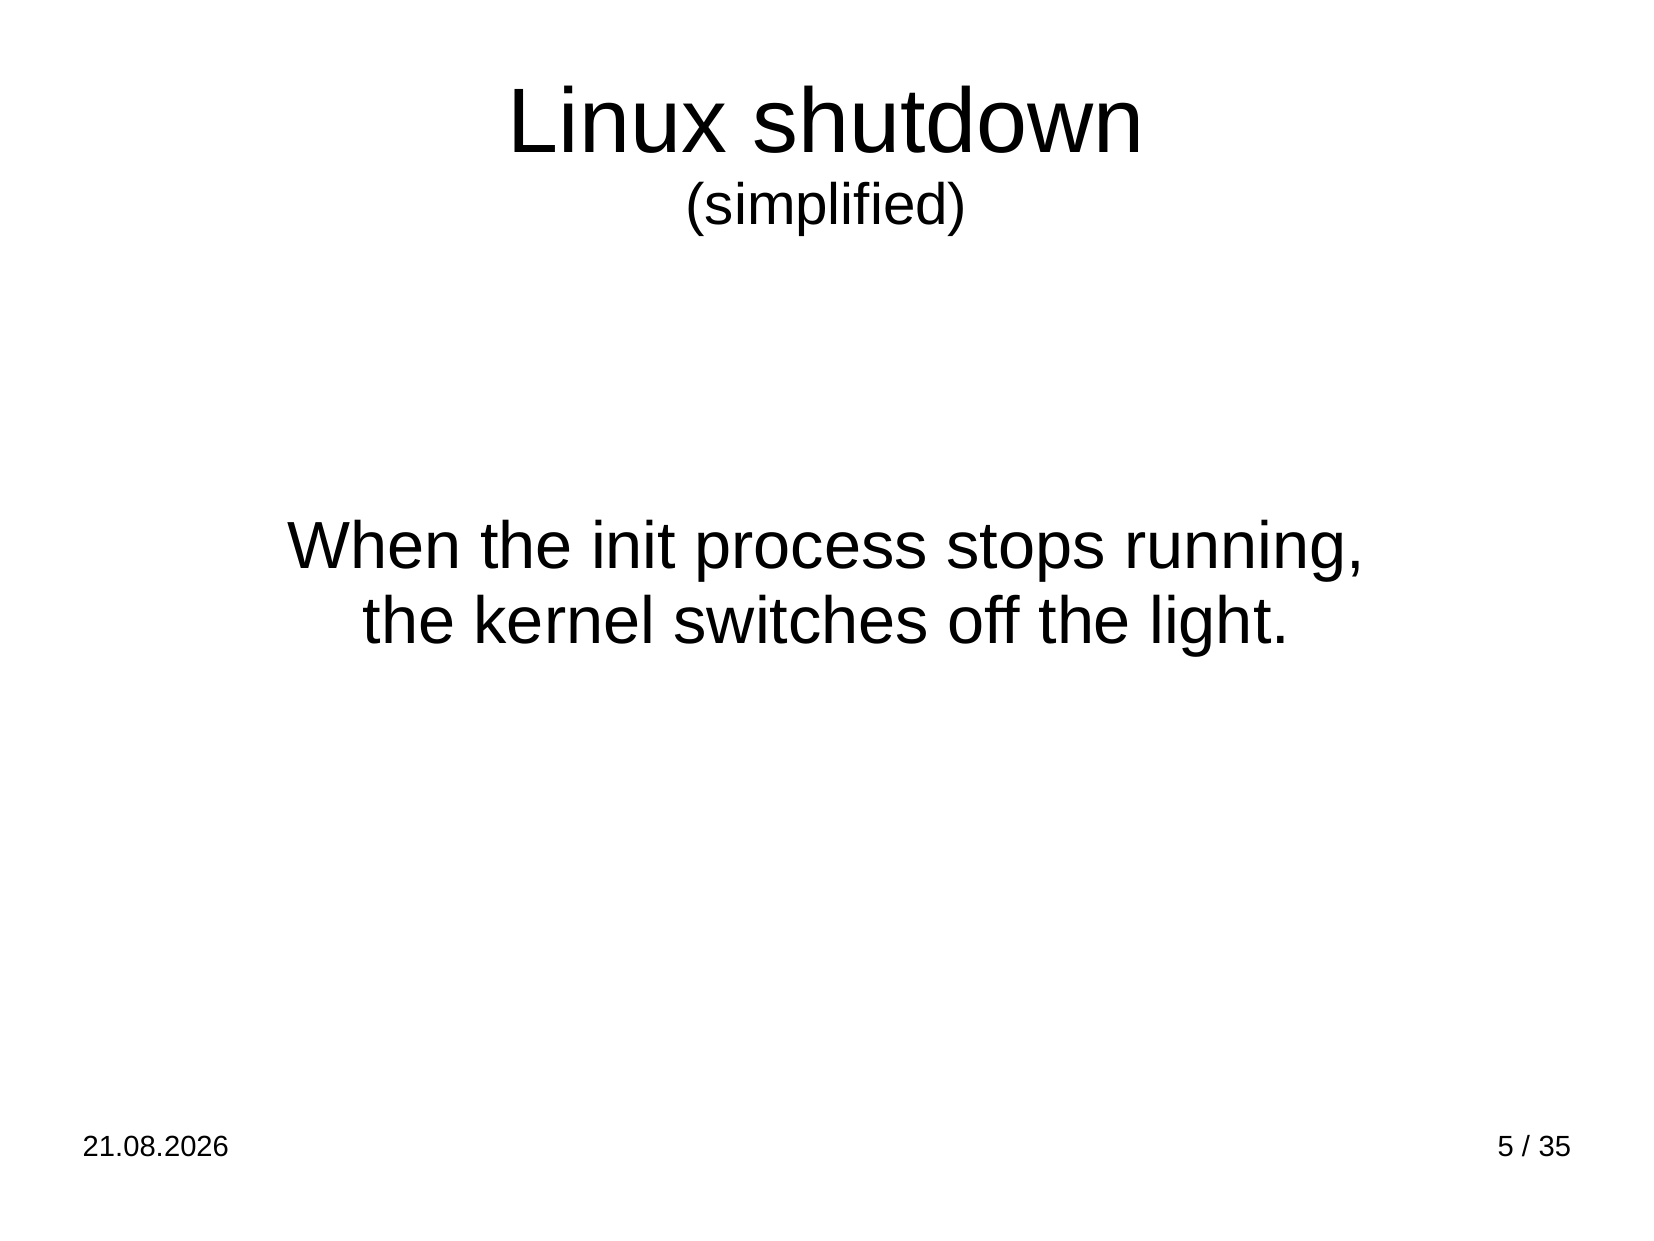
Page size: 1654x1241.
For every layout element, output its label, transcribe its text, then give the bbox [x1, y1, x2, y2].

title Linux shutdown (simplified) [82, 49, 1571, 257]
list When the init process stops running, the kernel switches off the light. [82, 507, 1571, 726]
